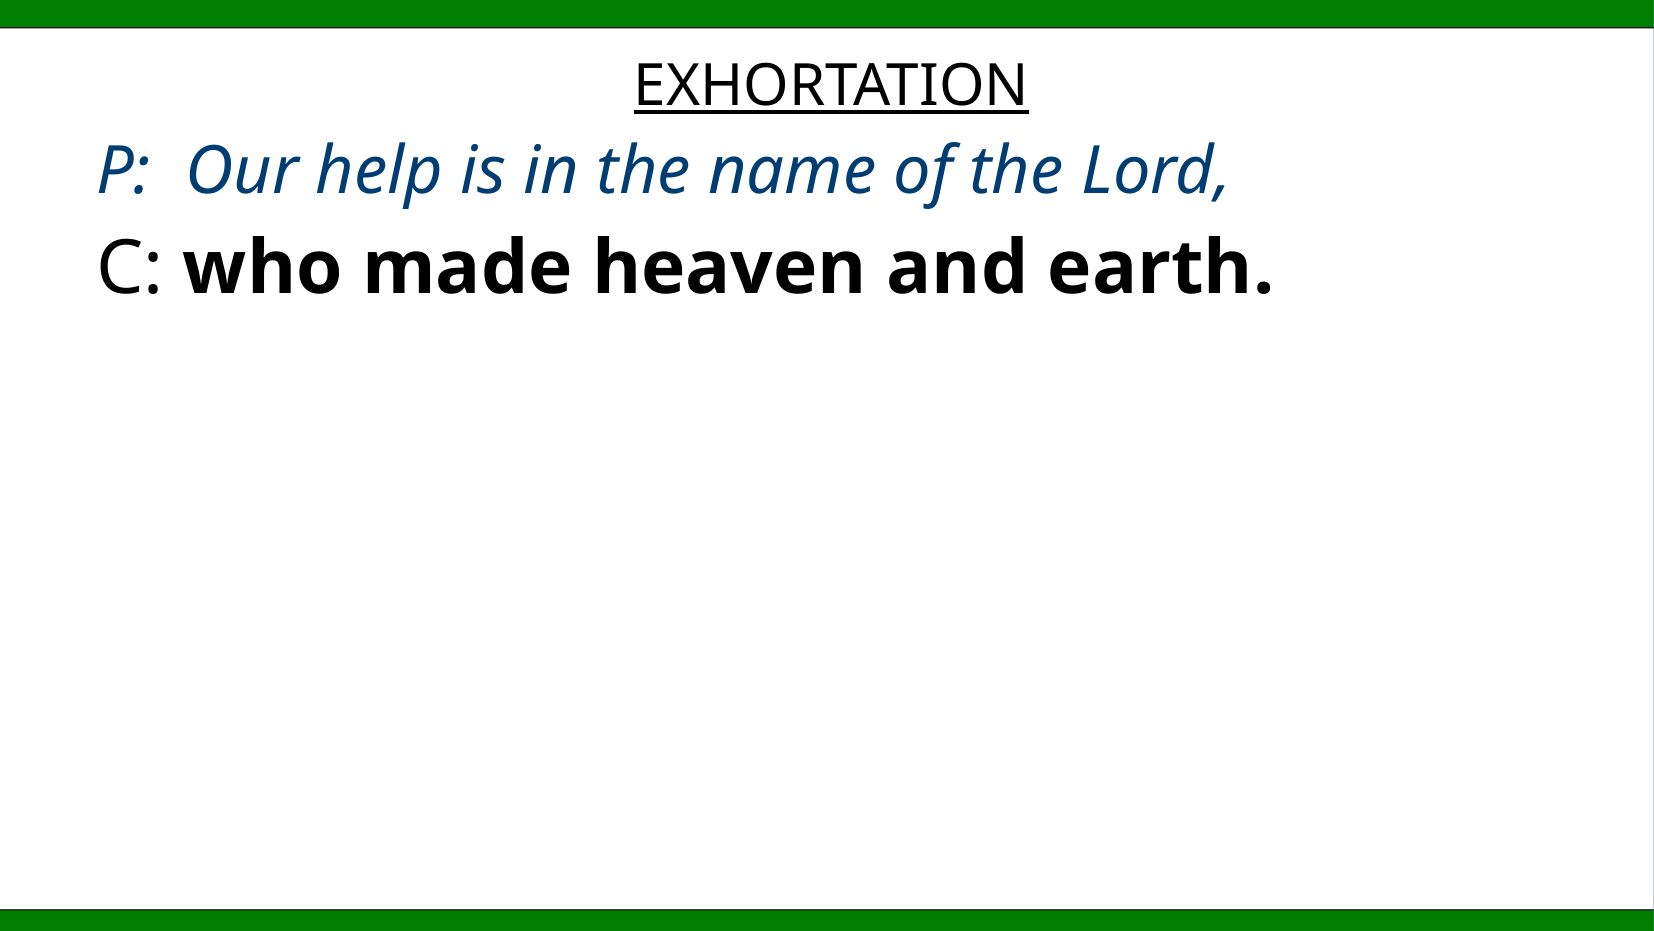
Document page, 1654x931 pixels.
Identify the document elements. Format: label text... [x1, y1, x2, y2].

picture [0, 0, 1654, 931]
text_box EXHORTATION P: Our help is in the name of the Lord, C: who made heaven and earth. [81, 35, 1582, 317]
